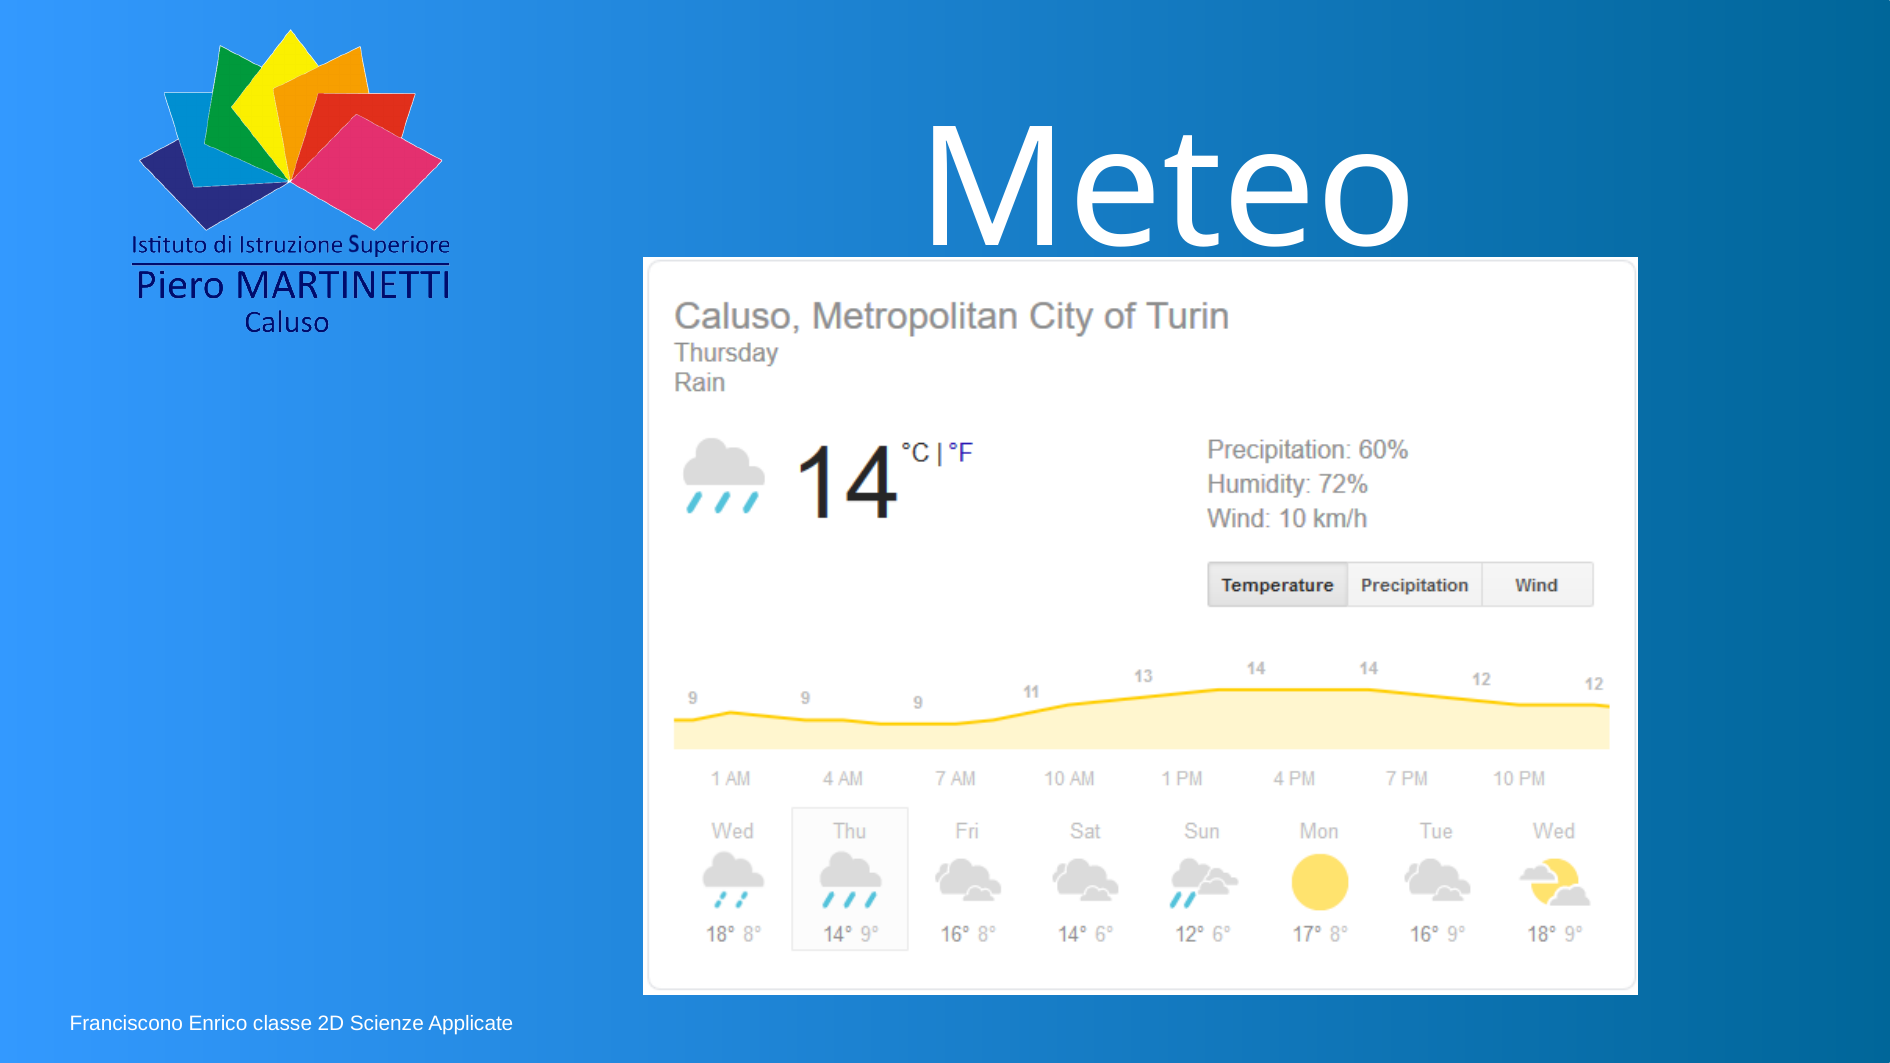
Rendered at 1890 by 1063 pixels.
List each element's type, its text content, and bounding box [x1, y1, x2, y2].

text_box Franciscono Enrico classe 2D Scienze Applicate [54, 1004, 628, 1063]
picture [643, 257, 1638, 995]
picture [0, 23, 591, 355]
text_box Meteo [591, 59, 1760, 268]
